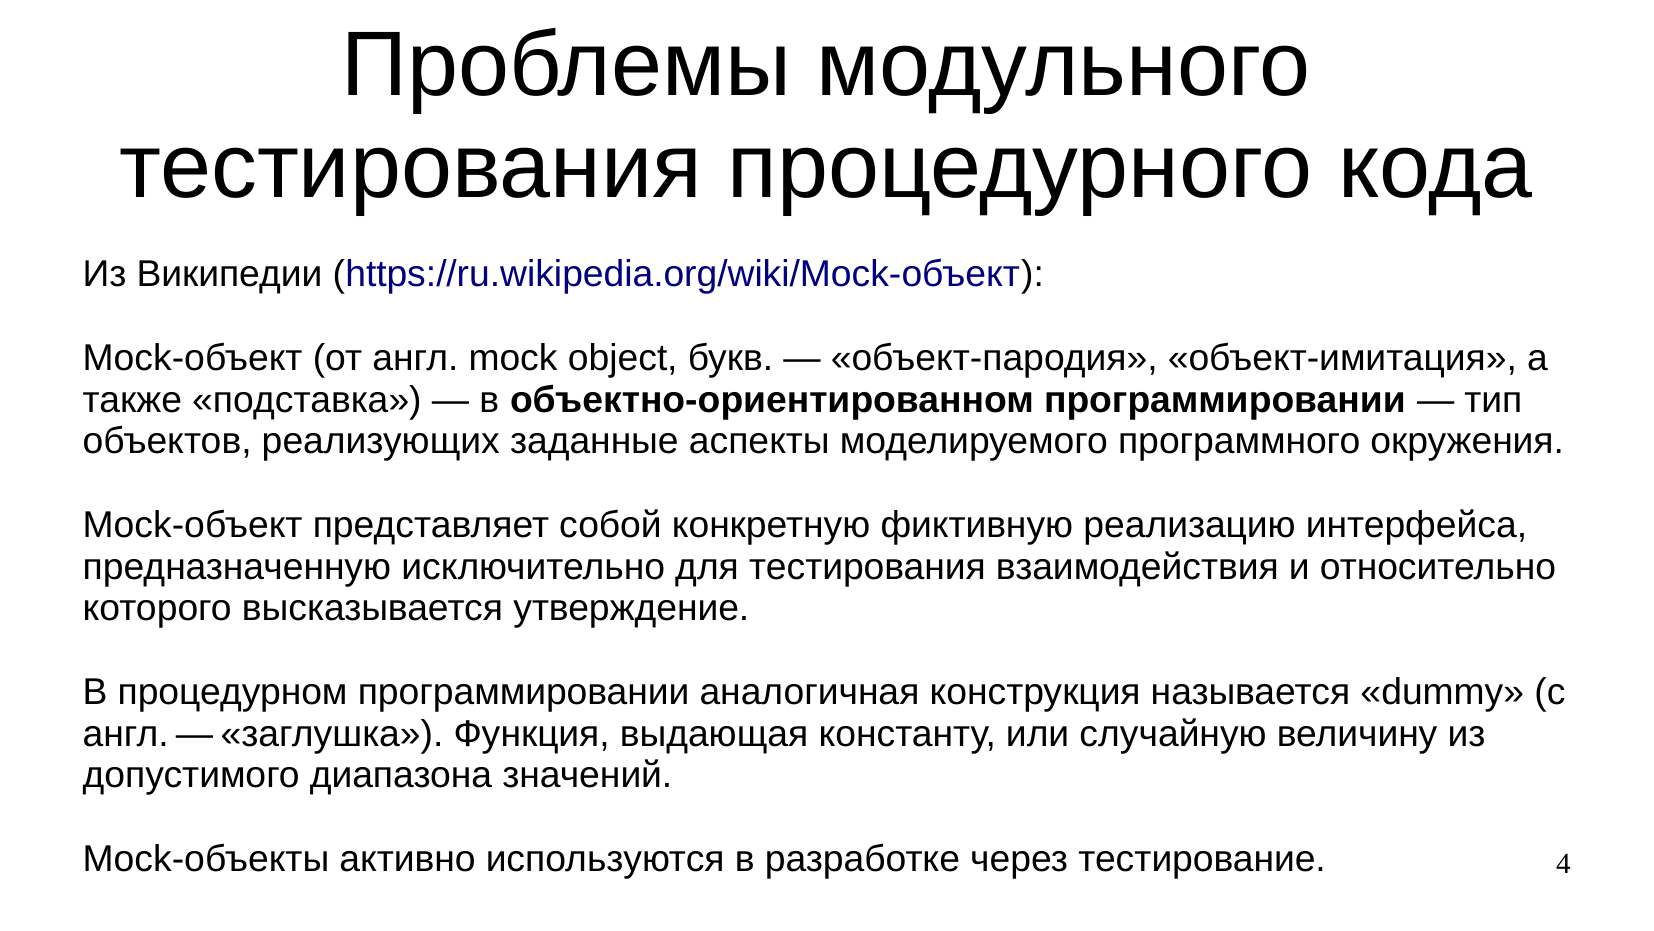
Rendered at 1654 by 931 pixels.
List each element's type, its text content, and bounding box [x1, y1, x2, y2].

list Из Википедии (https://ru.wikipedia.org/wiki/Mock-объект): Mock-объект (от англ. mock object, букв. — «объект-пародия», «объект-имитация», а также «подставка») — в объектно-ориентированном программировании — тип объектов, реализующих заданные аспекты моделируемого программного окружения. Mock-объект представляет собой конкретную фиктивную реализацию интерфейса, предназначенную исключительно для тестирования взаимодействия и относительно которого высказывается утверждение. В процедурном программировании аналогичная конструкция называется «dummy» (с англ. — «заглушка»). Функция, выдающая константу, или случайную величину из допустимого диапазона значений. Mock-объекты активно используются в разработке через тестирование. [82, 253, 1571, 892]
title Проблемы модульного тестирования процедурного кода [82, 12, 1571, 218]
